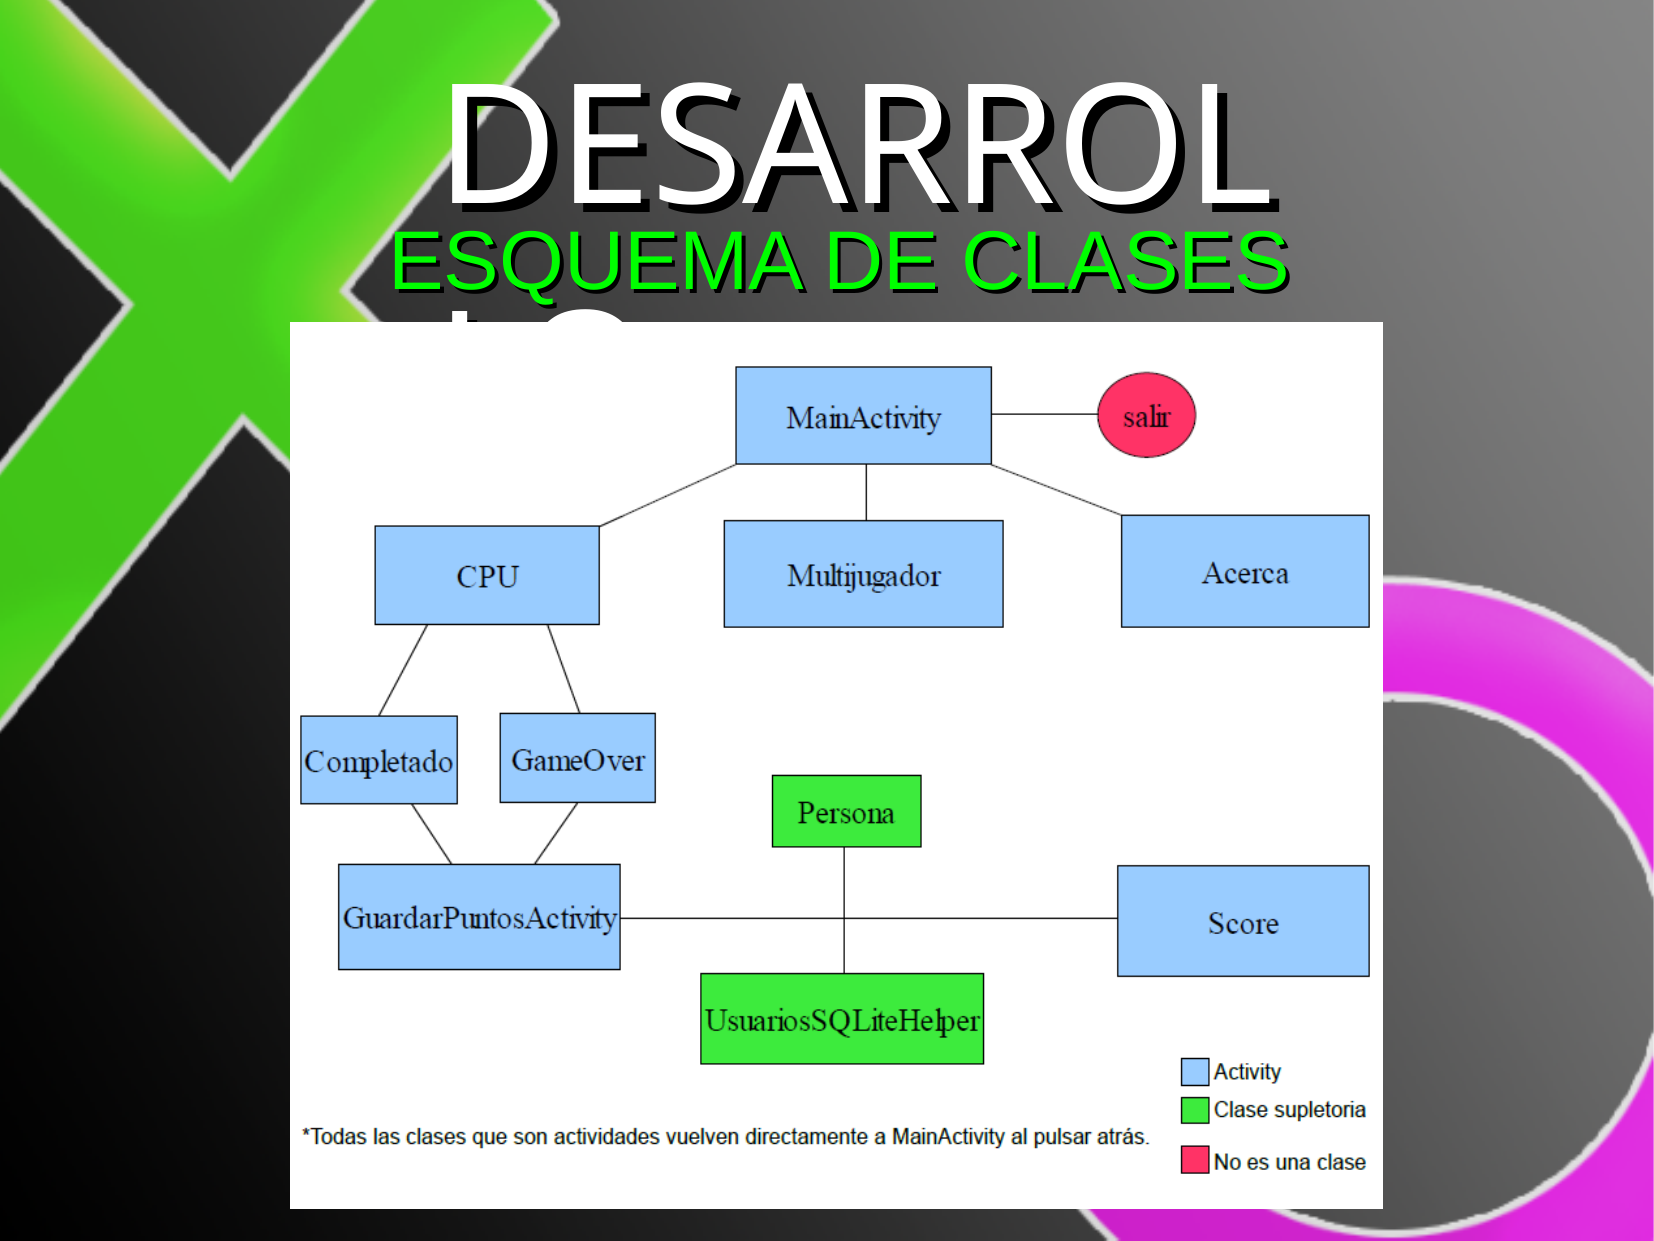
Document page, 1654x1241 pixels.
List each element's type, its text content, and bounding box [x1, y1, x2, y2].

picture [0, 0, 1654, 1241]
text_box DESARROLLO [422, 17, 1300, 206]
text_box ESQUEMA DE CLASES [373, 206, 1349, 315]
